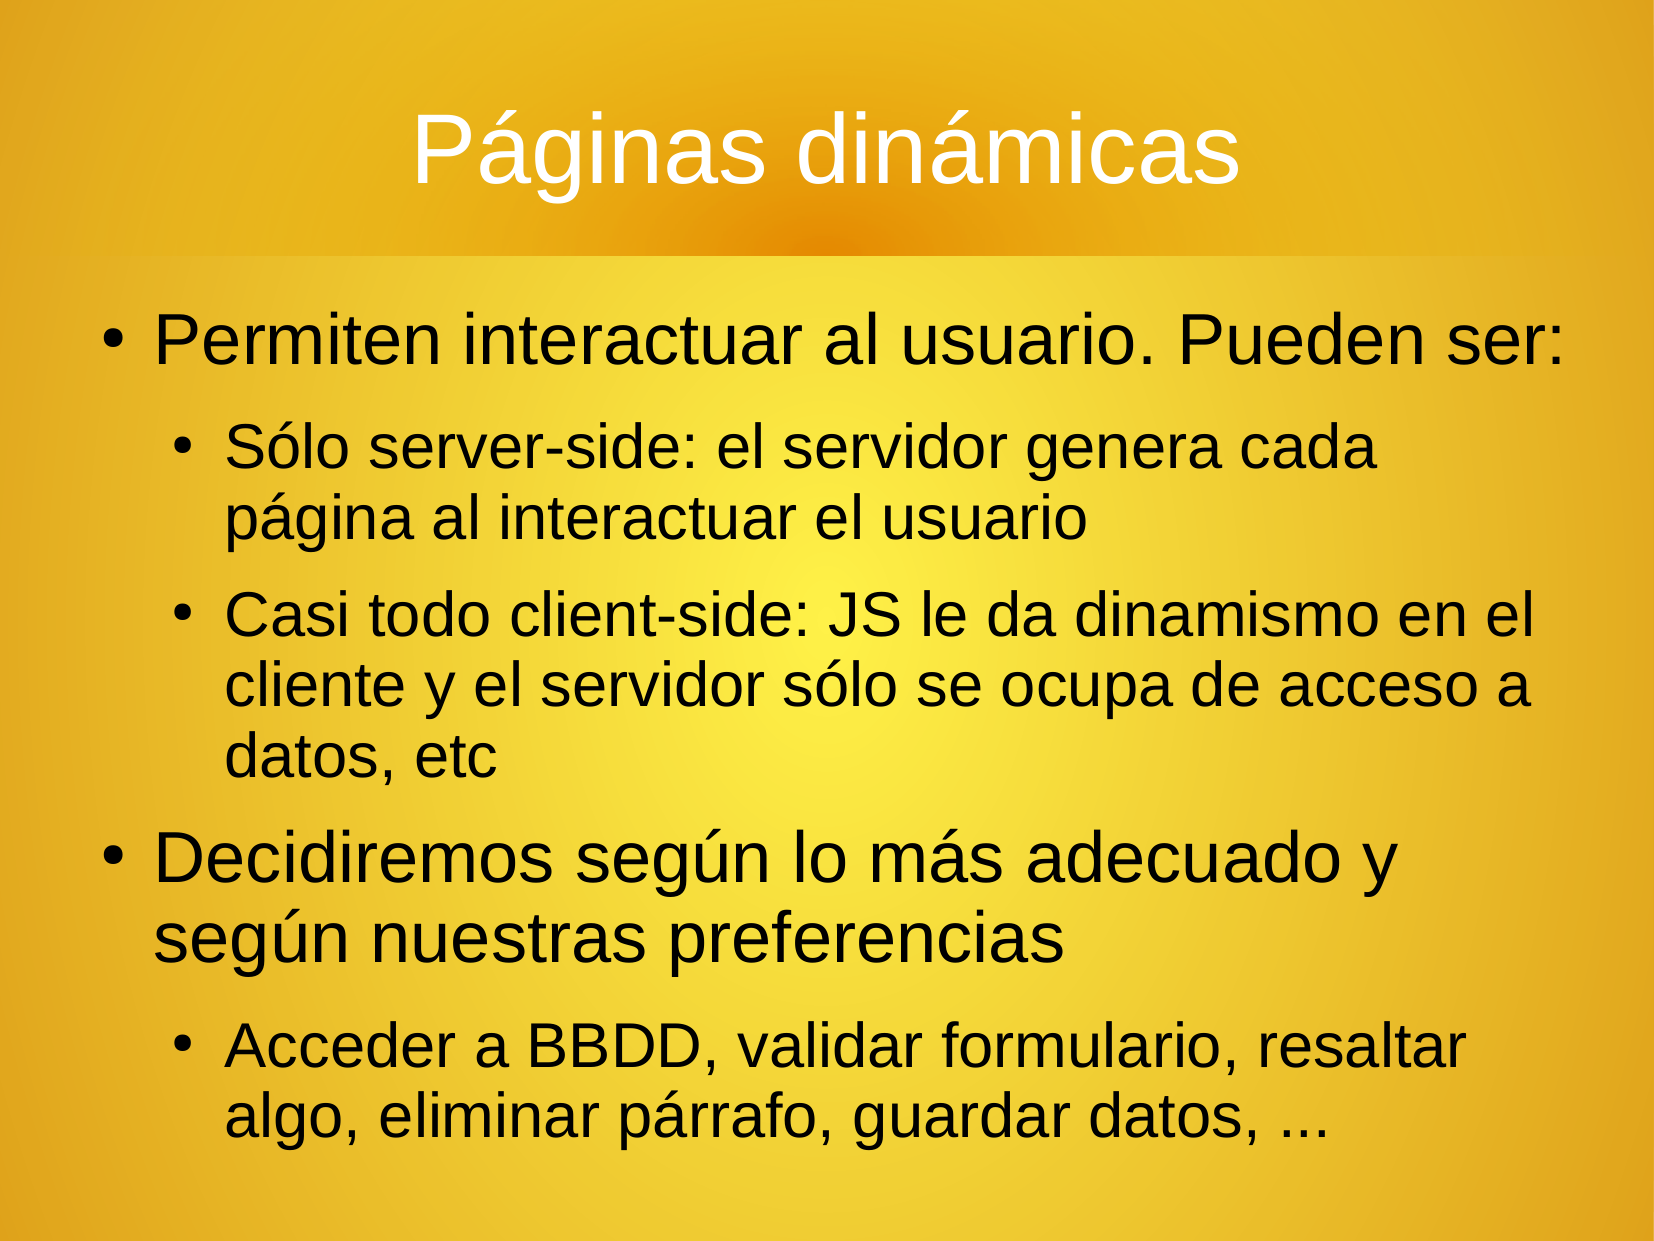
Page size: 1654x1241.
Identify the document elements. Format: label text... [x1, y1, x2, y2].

list Permiten interactuar al usuario. Pueden ser: Sólo server-side: el servidor genera cada página al interactuar el usuario Casi todo client-side: JS le da dinamismo en el cliente y el servidor sólo se ocupa de acceso a datos, etc Decidiremos según lo más adecuado y según nuestras preferencias Acceder a BBDD, validar formulario, resaltar algo, eliminar párrafo, guardar datos, ... [82, 299, 1571, 1182]
title Páginas dinámicas [82, 47, 1571, 252]
